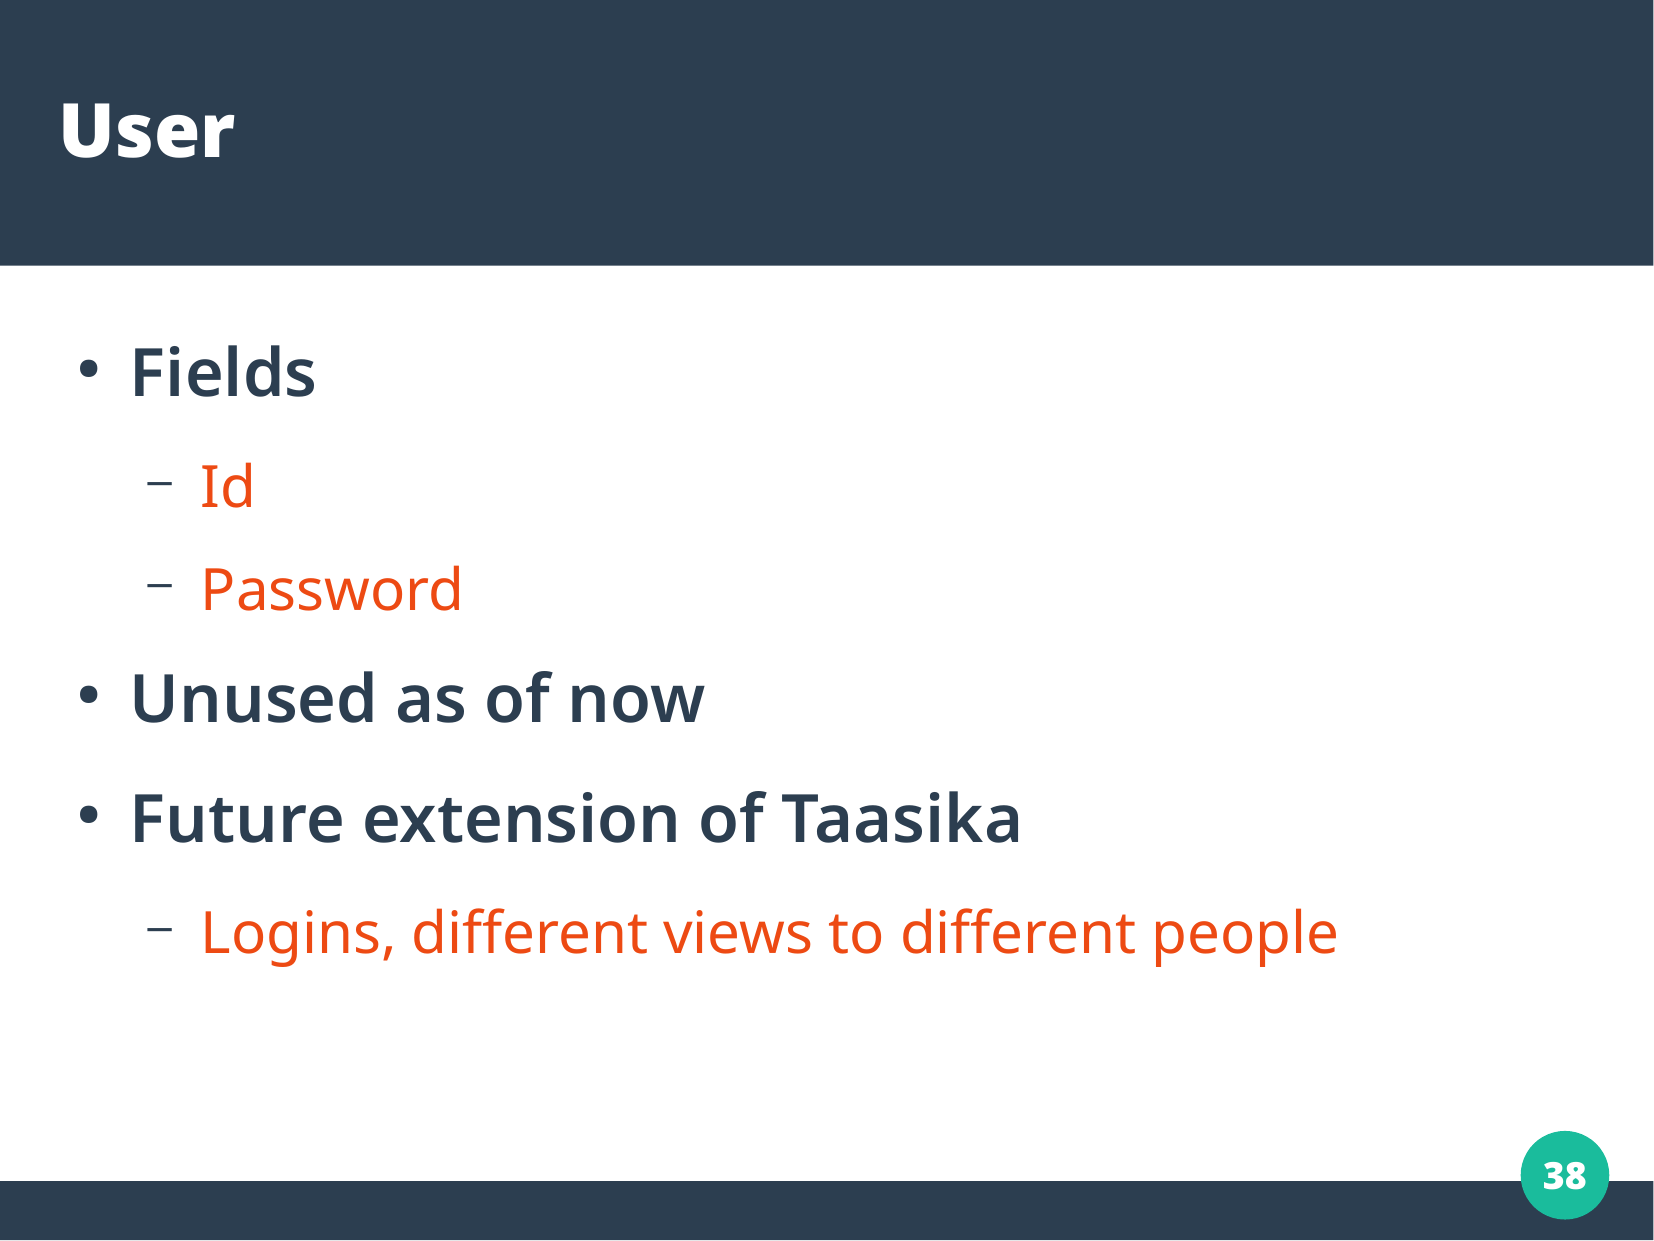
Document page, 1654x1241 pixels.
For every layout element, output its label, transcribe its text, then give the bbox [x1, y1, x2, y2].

title User [59, 49, 1595, 207]
list Fields Id Password Unused as of now Future extension of Taasika Logins, different views to different people [59, 324, 1595, 1152]
